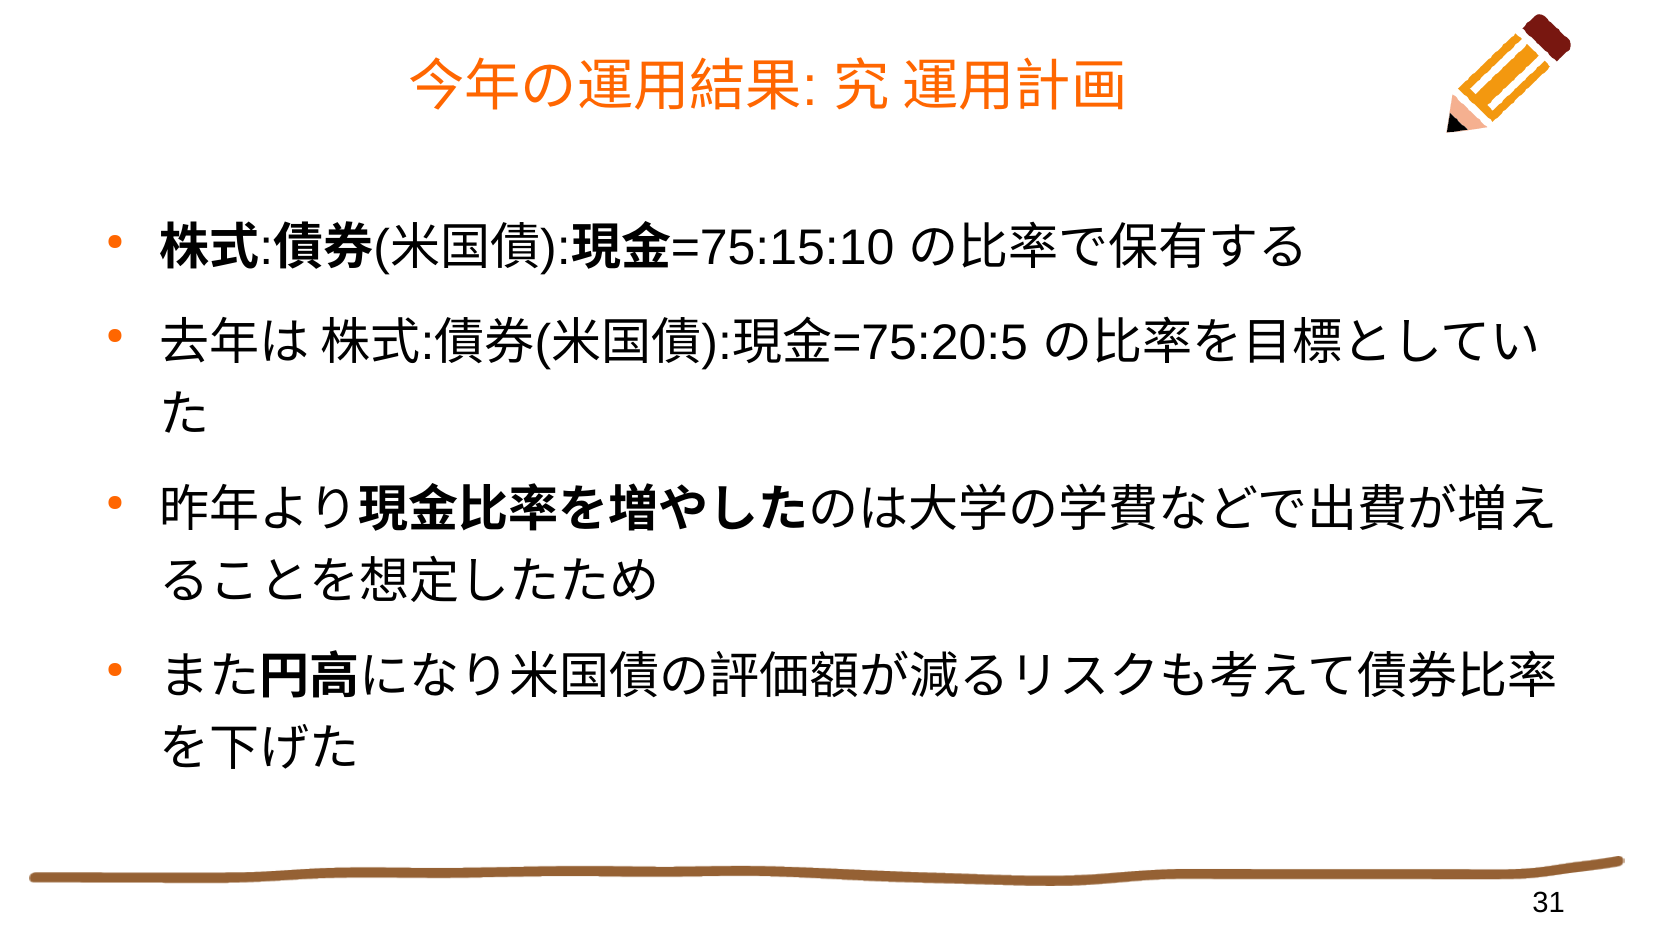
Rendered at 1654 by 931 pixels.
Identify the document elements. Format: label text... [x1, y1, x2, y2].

title 今年の運用結果: 究 運用計画 [88, 29, 1447, 133]
list 株式:債券(米国債):現金=75:15:10 の比率で保有する 去年は 株式:債券(米国債):現金=75:20:5 の比率を目標としていた 昨年より現金比率を増やしたのは大学の学費などで出費が増えることを想定したため また円高になり米国債の評価額が減るリスクも考えて債券比率を下げた [88, 206, 1576, 857]
picture [29, 856, 1625, 886]
picture [1446, 14, 1571, 133]
